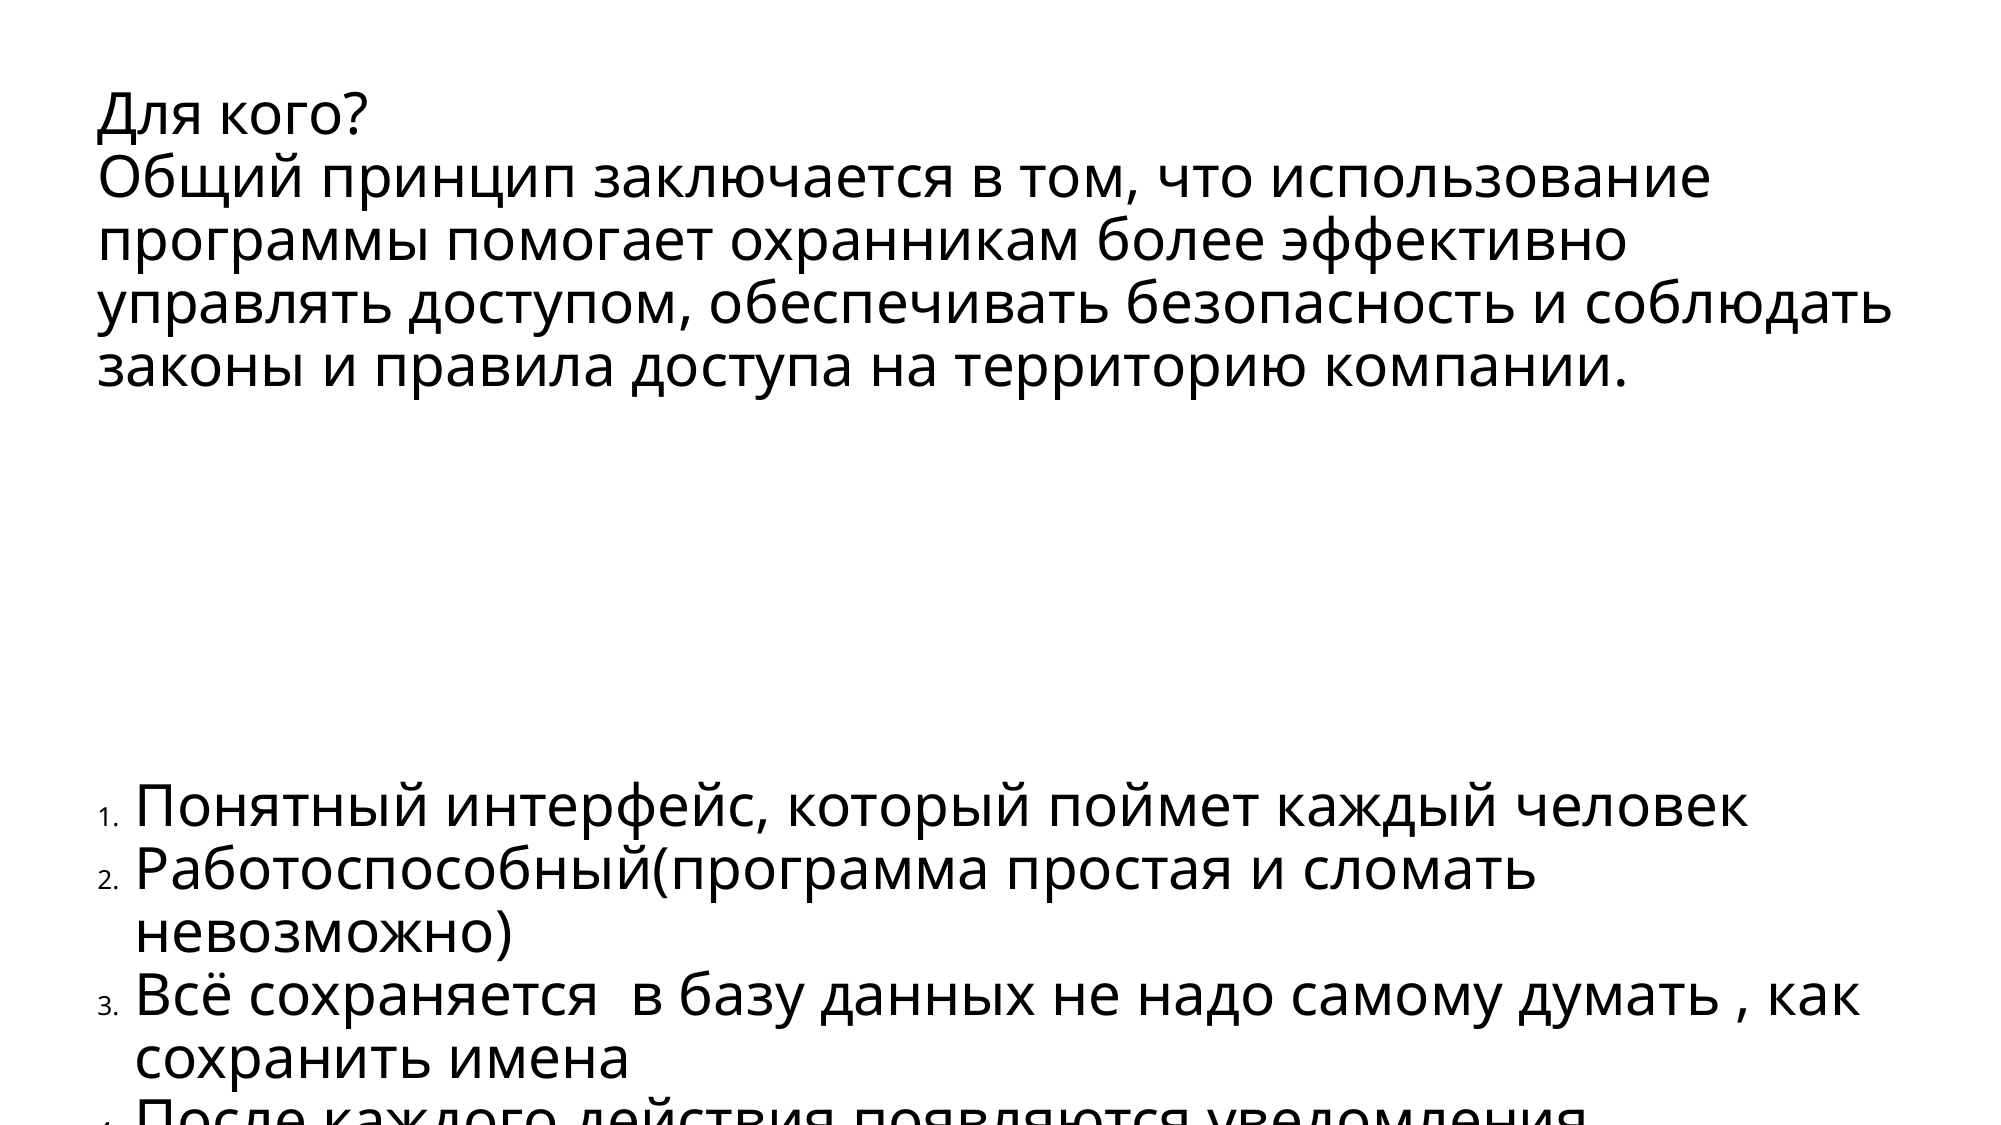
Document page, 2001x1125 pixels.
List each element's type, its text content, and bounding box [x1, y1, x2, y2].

list Для кого? Общий принцип заключается в том, что использование программы помогает охранникам более эффективно управлять доступом, обеспечивать безопасность и соблюдать законы и правила доступа на территорию компании. Понятный интерфейс, который поймет каждый человек Работоспособный(программа простая и сломать невозможно) Всё сохраняется в базу данных не надо самому думать , как сохранить имена После каждого действия появляются уведомления [82, 76, 1920, 1026]
